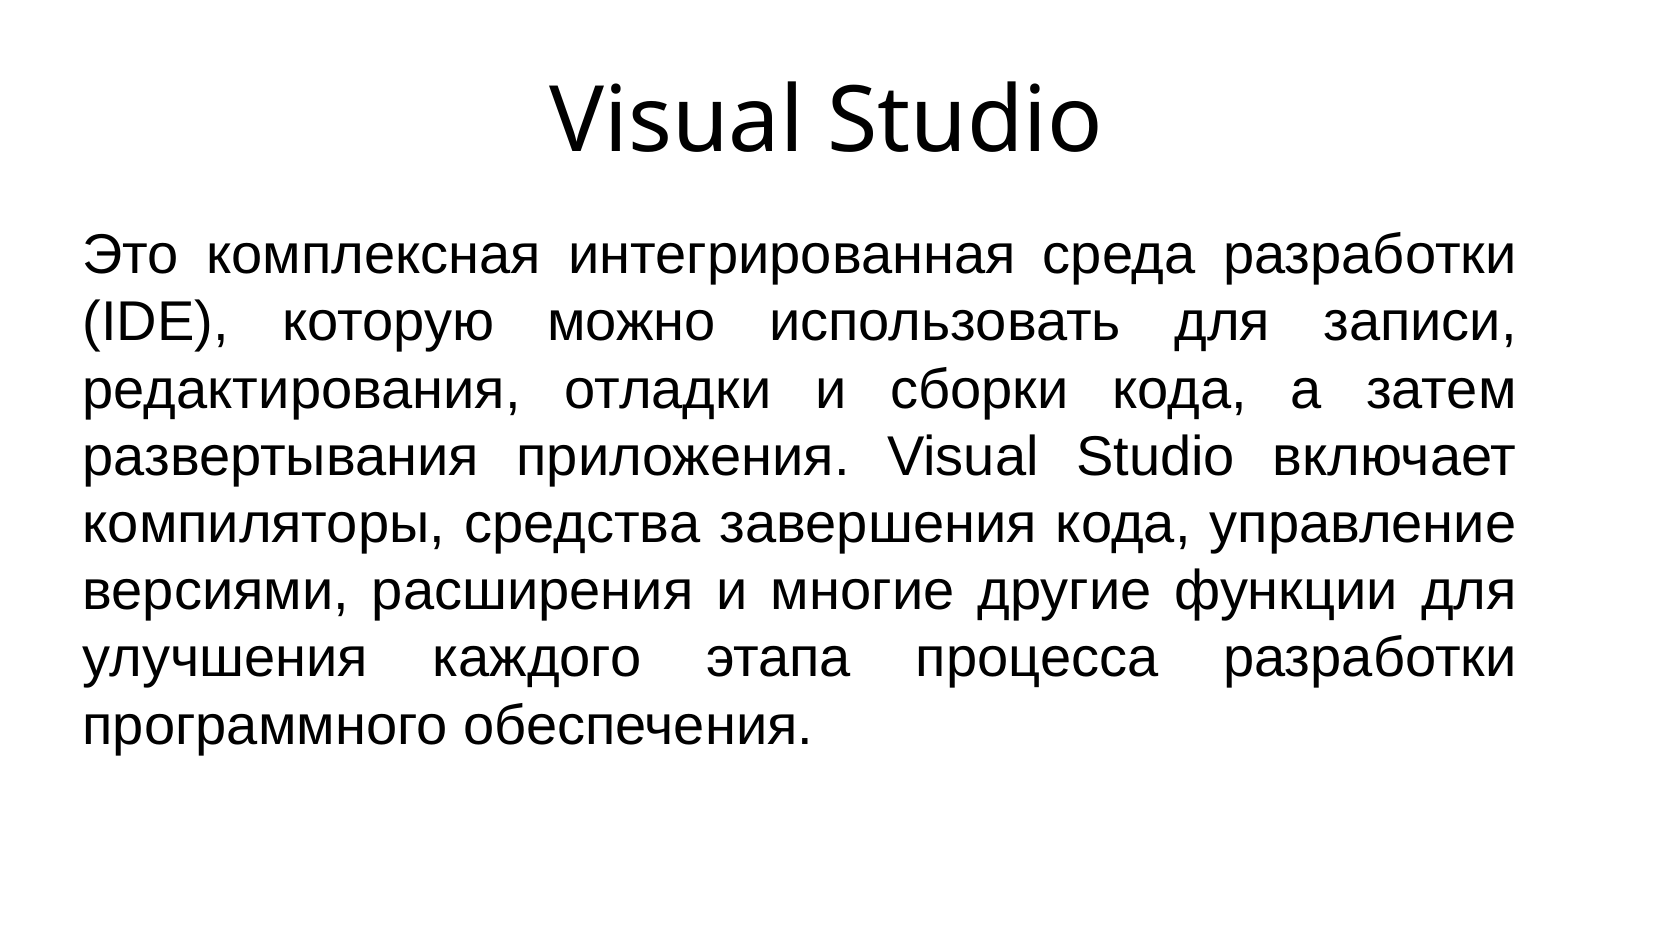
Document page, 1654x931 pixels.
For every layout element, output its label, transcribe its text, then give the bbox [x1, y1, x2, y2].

title Visual Studio [82, 37, 1571, 193]
list Это комплексная интегрированная среда разработки (IDE), которую можно использовать для записи, редактирования, отладки и сборки кода, а затем развертывания приложения. Visual Studio включает компиляторы, средства завершения кода, управление версиями, расширения и многие другие функции для улучшения каждого этапа процесса разработки программного обеспечения. [82, 217, 1571, 758]
